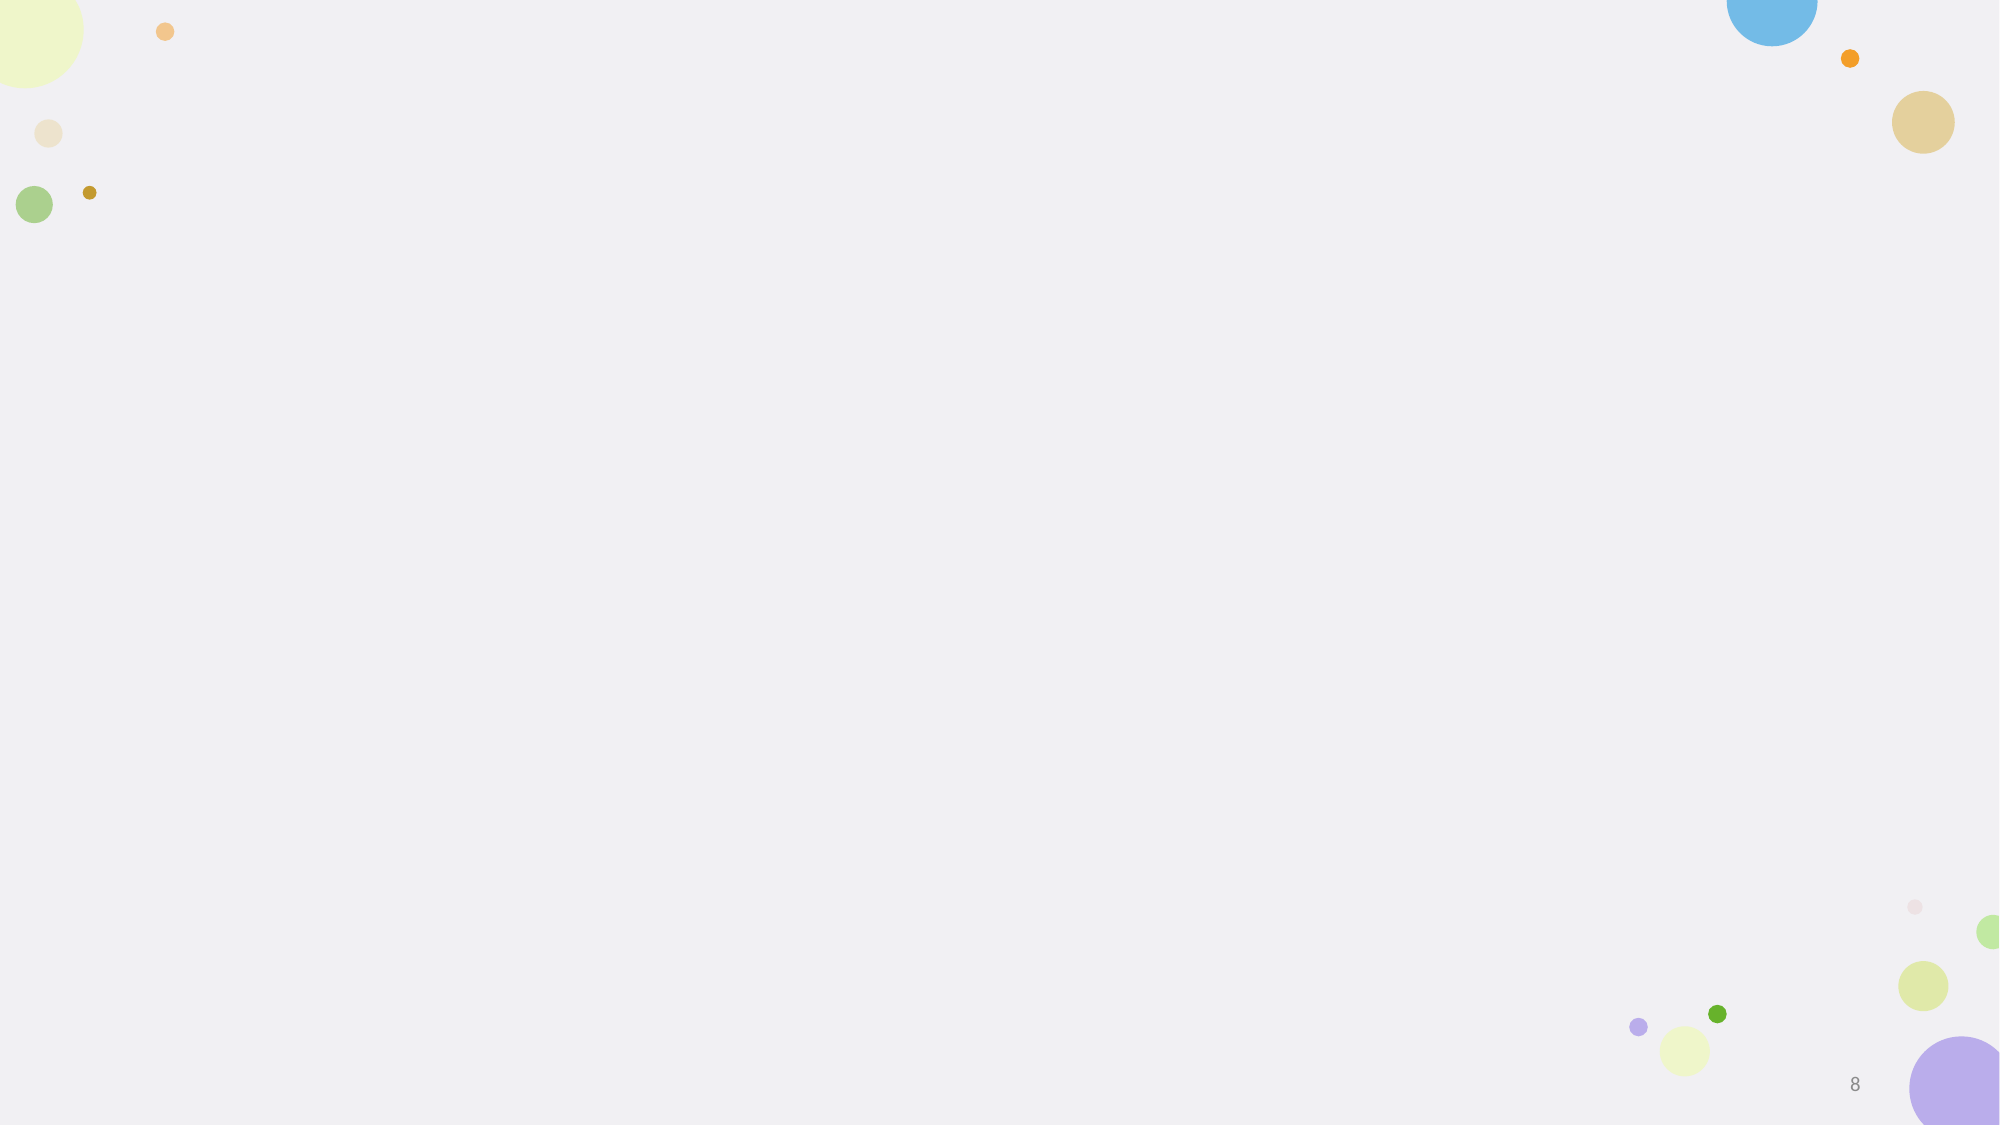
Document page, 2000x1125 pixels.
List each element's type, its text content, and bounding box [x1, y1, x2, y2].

slide_number <number> [1425, 1064, 1876, 1103]
